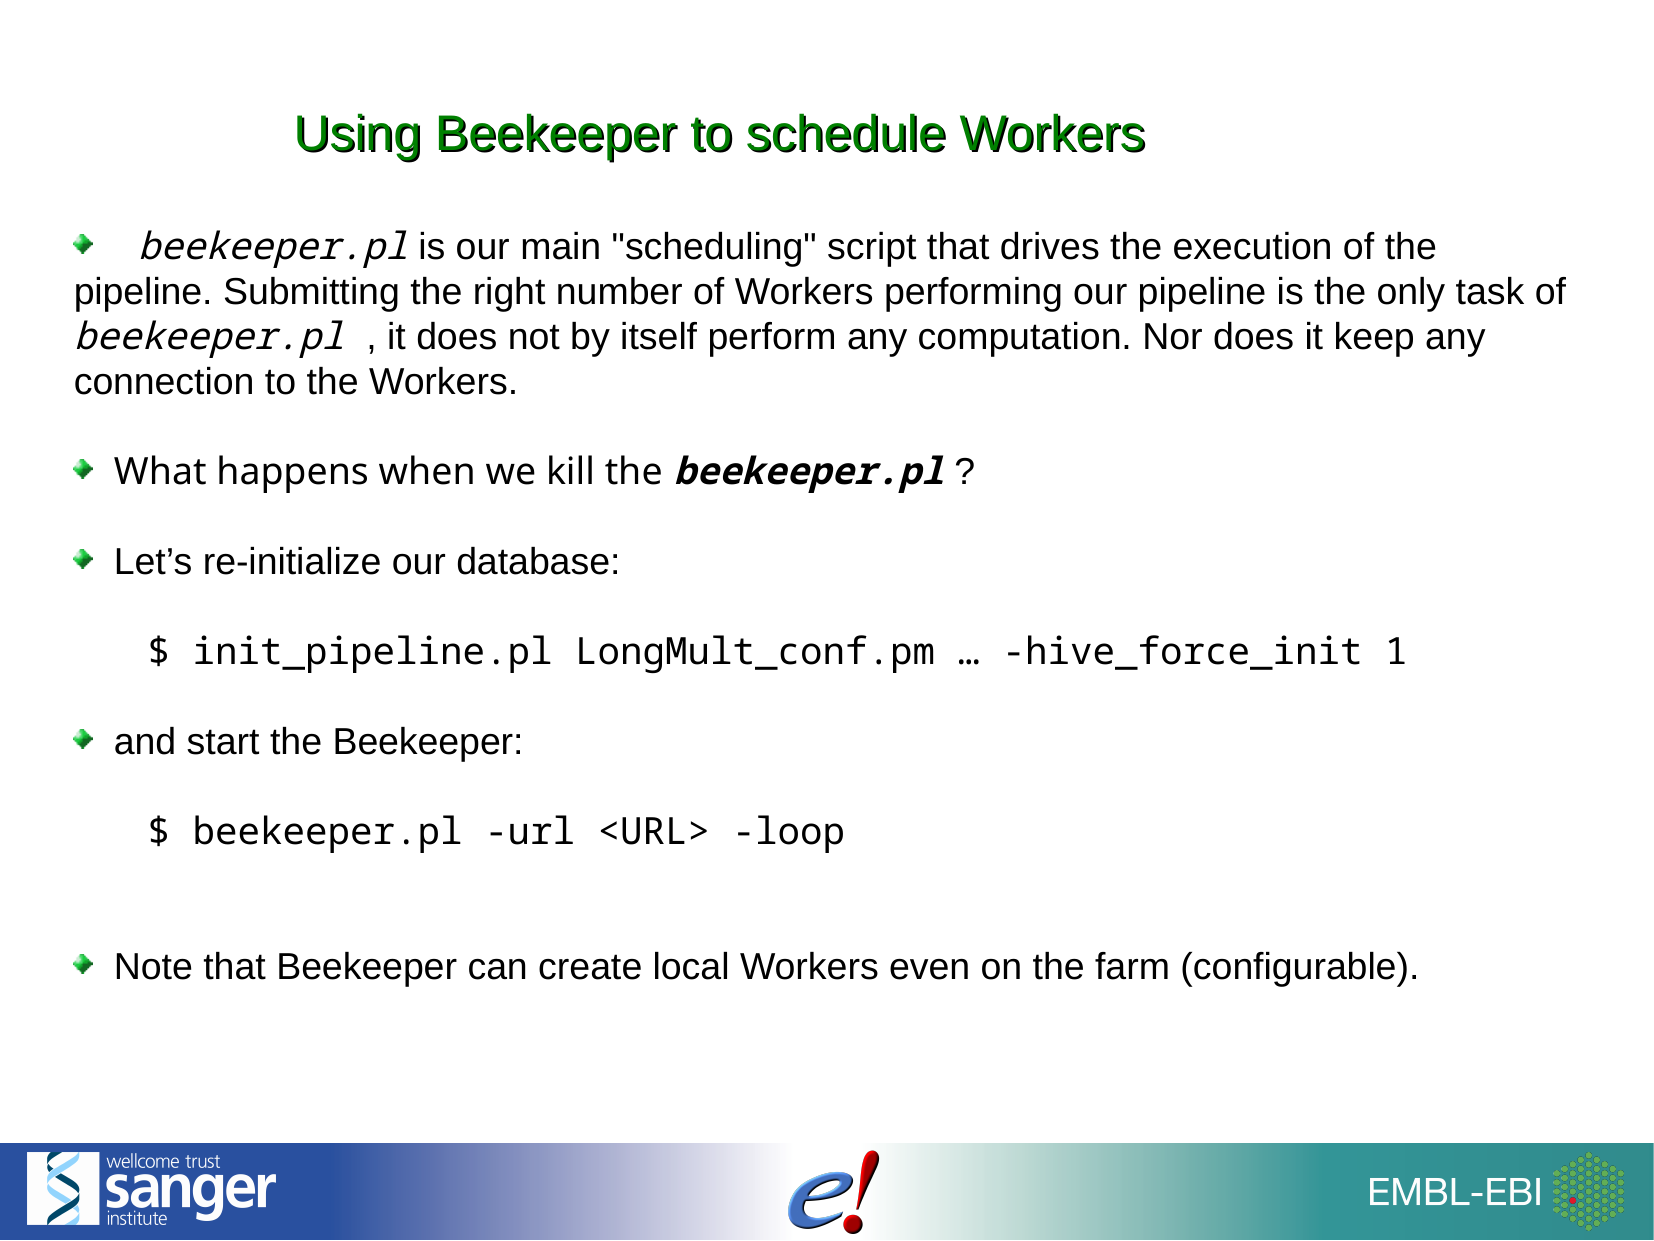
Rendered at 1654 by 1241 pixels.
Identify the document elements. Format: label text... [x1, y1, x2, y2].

picture [73, 234, 93, 254]
picture [0, 1143, 1654, 1240]
picture [73, 459, 93, 479]
picture [73, 549, 93, 569]
picture [73, 729, 93, 749]
text_box Using Beekeeper to schedule Workers [97, 93, 1342, 175]
text_box beekeeper.pl is our main "scheduling" script that drives the execution of the pipeline. Submitting the right number of Workers performing our pipeline is the only task of beekeeper.pl , it does not by itself perform any computation. Nor does it keep any connection to the Workers. What happens when we kill the beekeeper.pl ? Let’s re-initialize our database: $ init_pipeline.pl LongMult_conf.pm … -hive_force_init 1 and start the Beekeeper: $ beekeeper.pl -url <URL> -loop Note that Beekeeper can create local Workers even on the farm (configurable). [59, 206, 1585, 1013]
picture [73, 954, 93, 974]
